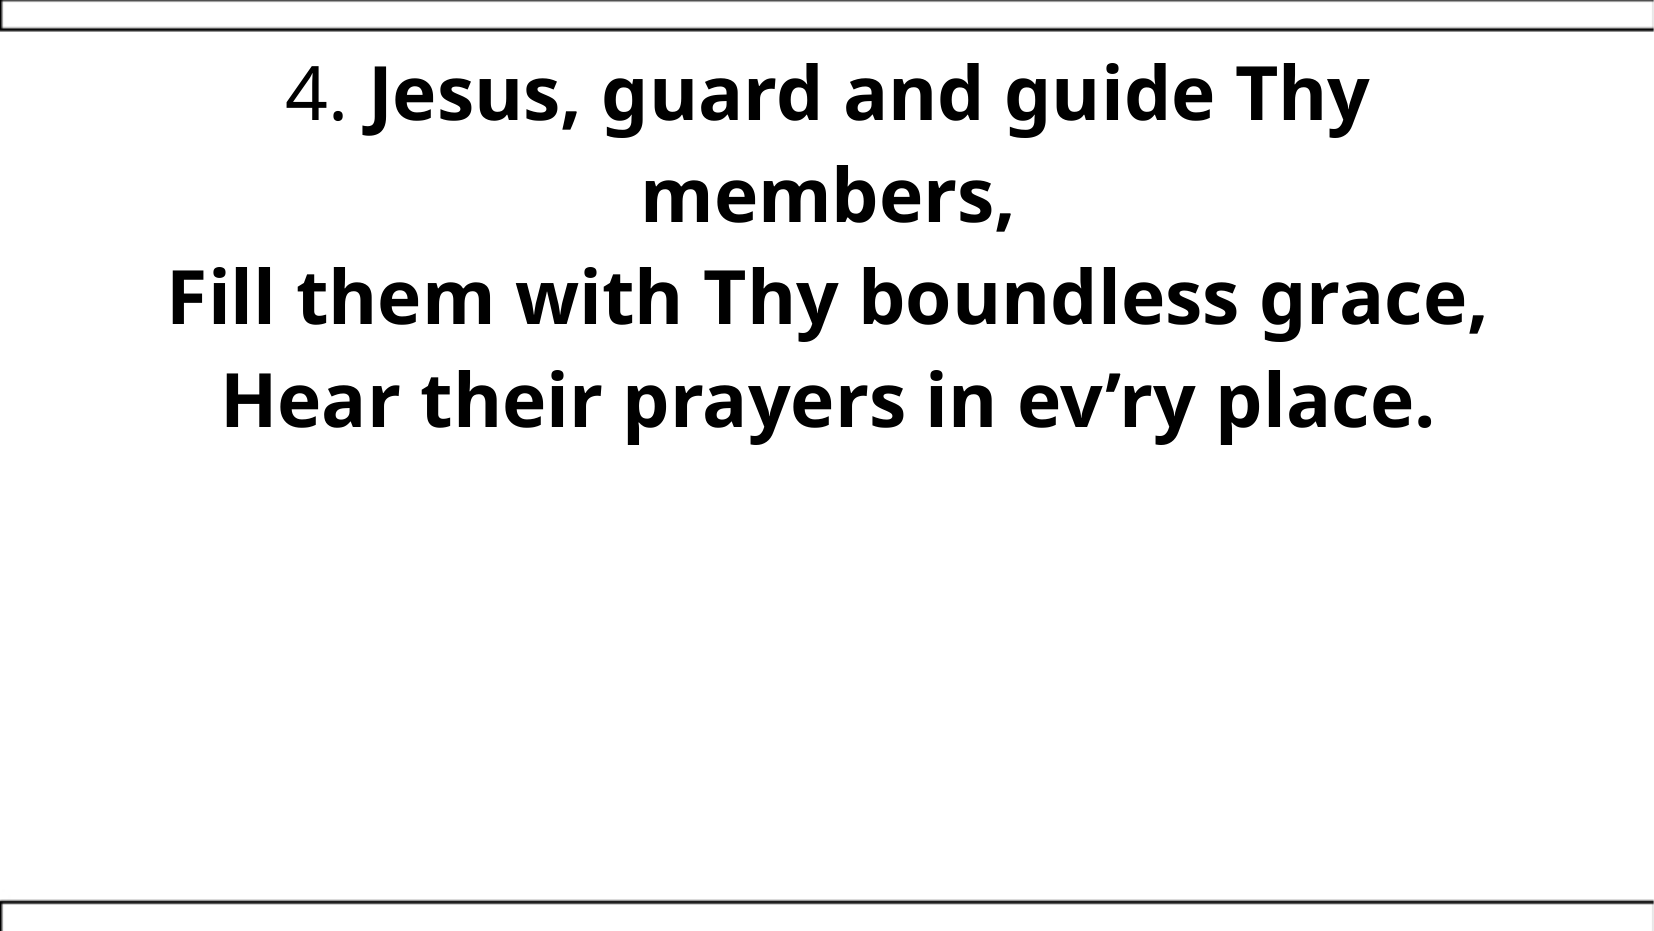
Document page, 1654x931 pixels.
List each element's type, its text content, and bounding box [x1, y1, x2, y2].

text_box 4. Jesus, guard and guide Thy members, Fill them with Thy boundless grace, Hear their prayers in ev’ry place. [85, 32, 1571, 363]
picture [0, 0, 1654, 931]
